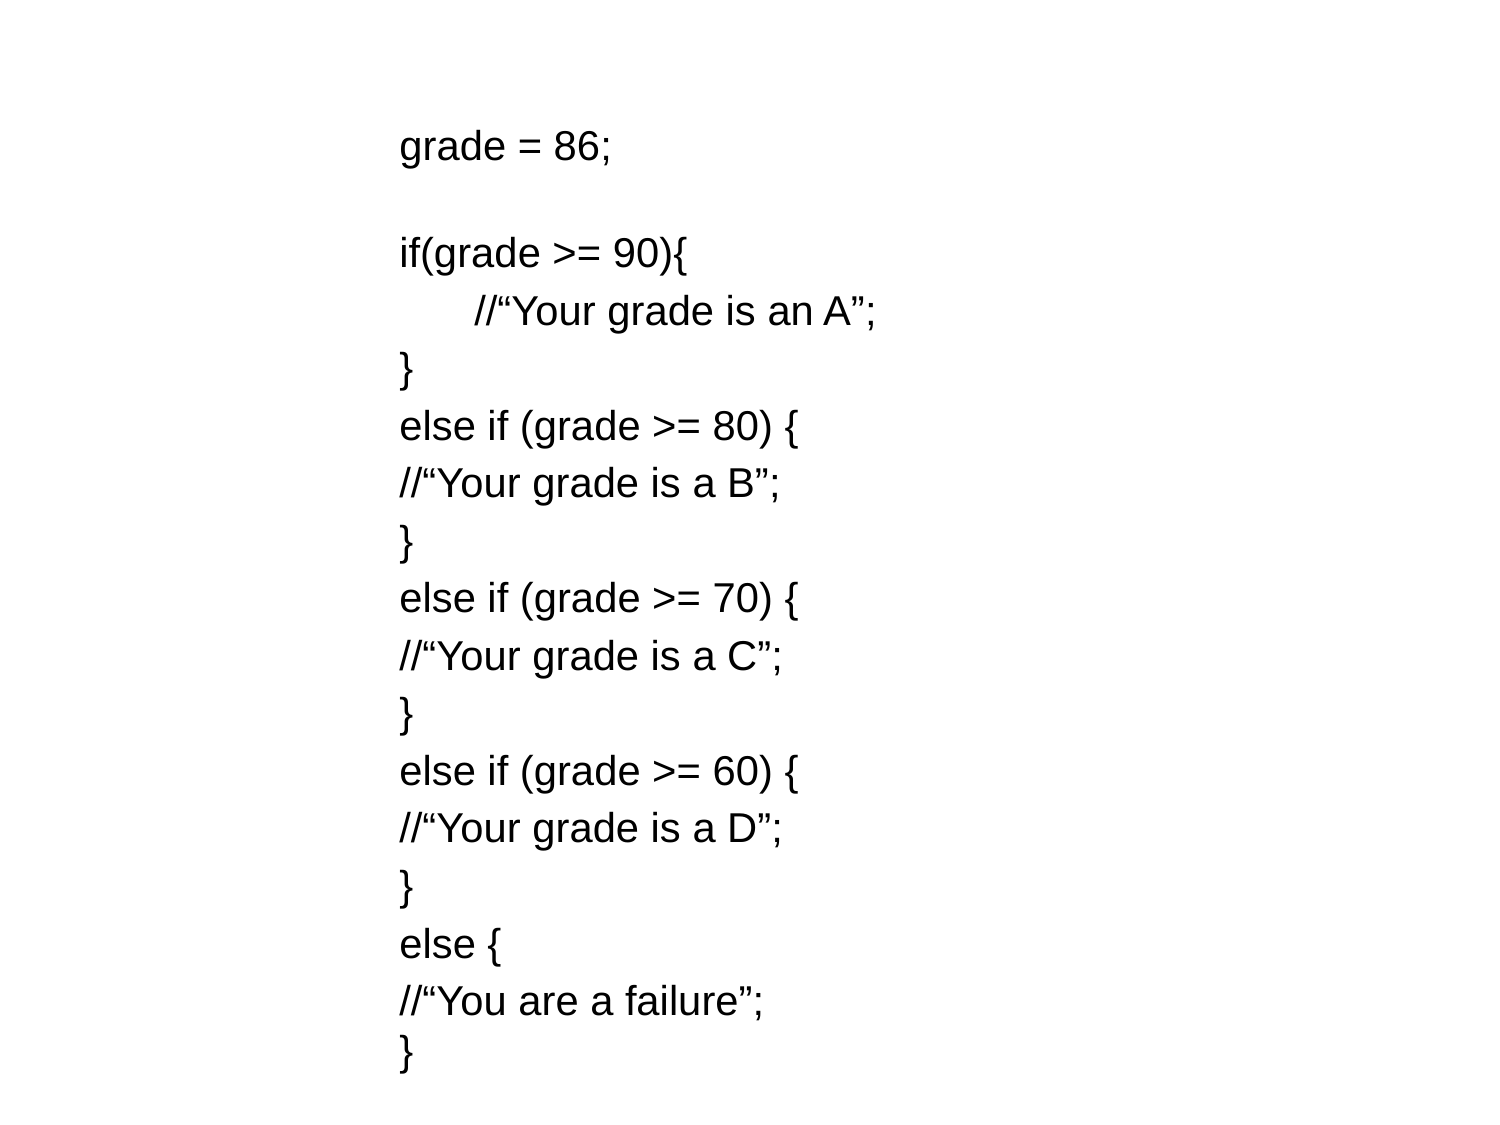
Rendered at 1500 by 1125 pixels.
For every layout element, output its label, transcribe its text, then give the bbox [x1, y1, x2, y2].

text_box grade = 86; if(grade >= 90){ //“Your grade is an A”; } else if (grade >= 80) { //“Your grade is a B”; } else if (grade >= 70) { //“Your grade is a C”; } else if (grade >= 60) { //“Your grade is a D”; } else { //“You are a failure”; } [384, 96, 993, 911]
